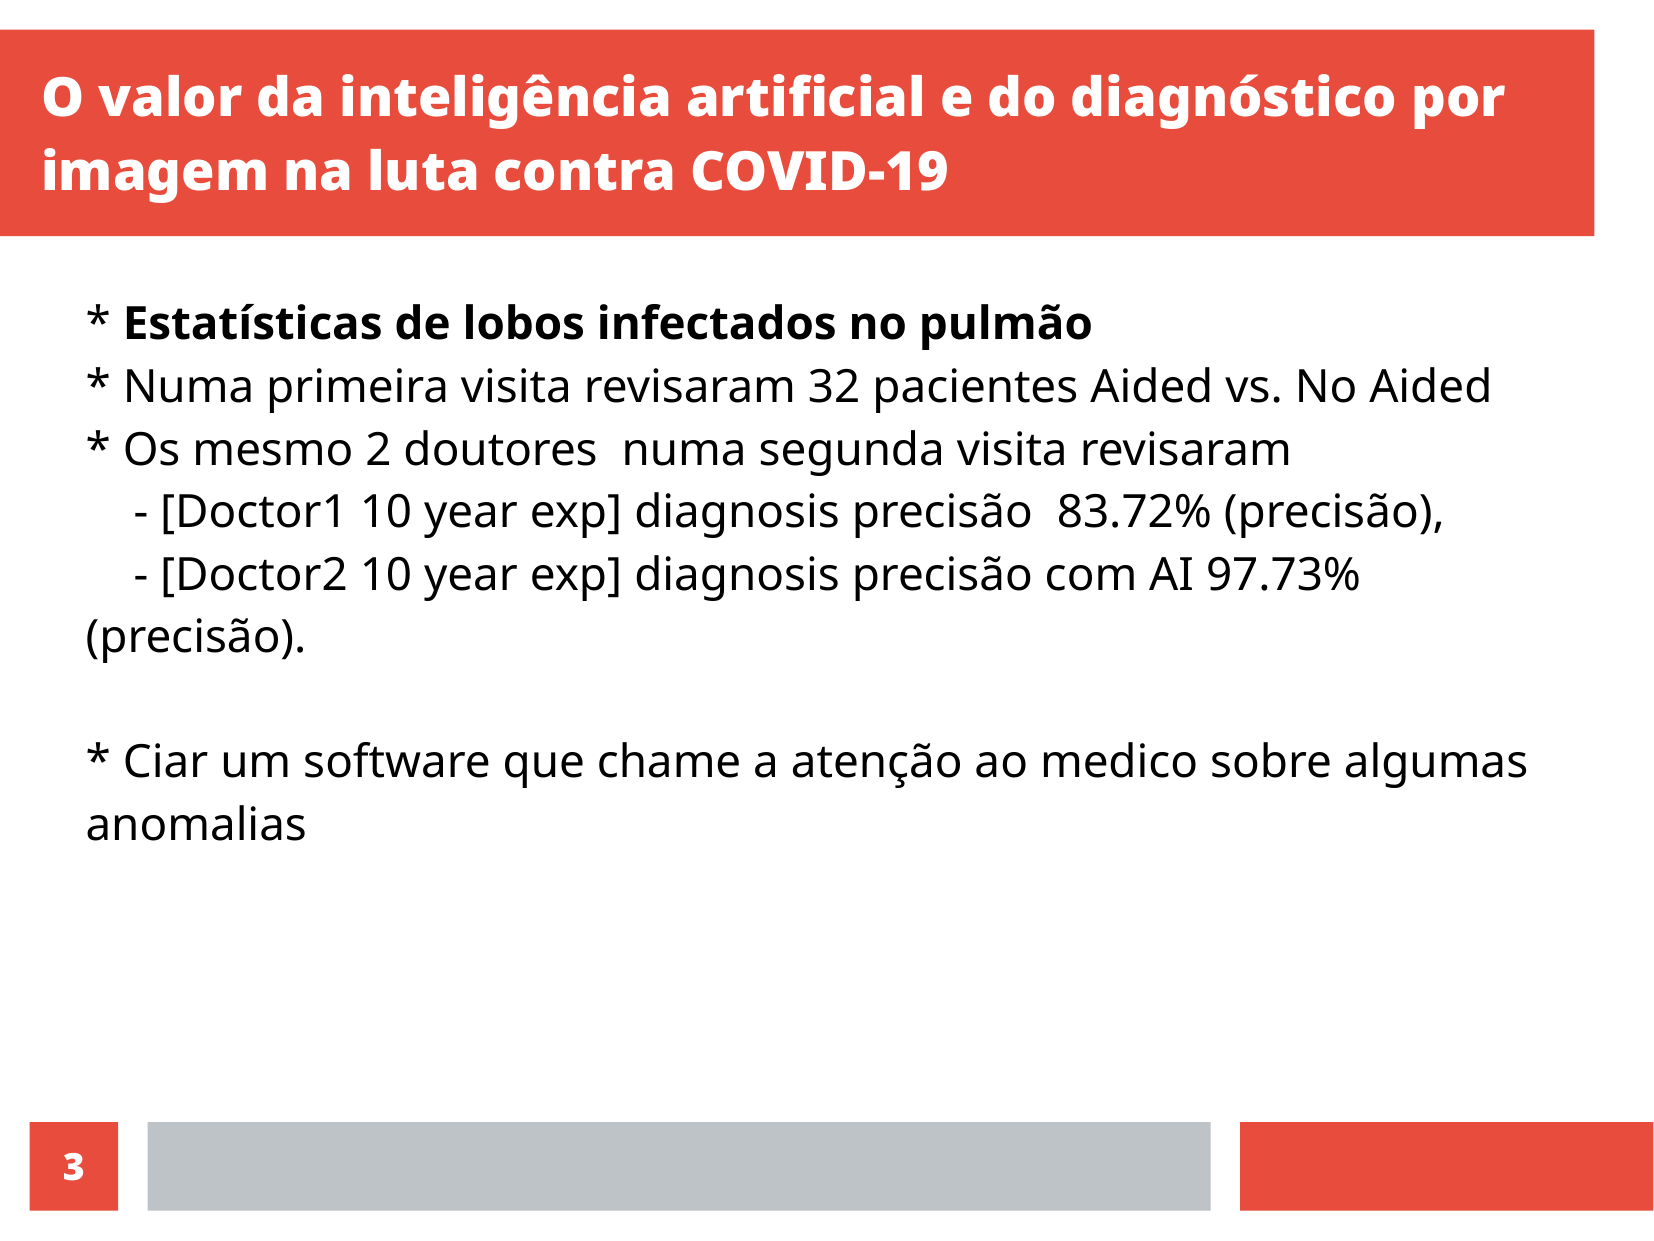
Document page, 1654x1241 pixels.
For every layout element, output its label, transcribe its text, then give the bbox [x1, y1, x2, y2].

title O valor da inteligência artificial e do diagnóstico por imagem na luta contra COVID-19 [41, 59, 1613, 207]
text_box * Estatísticas de lobos infectados no pulmão * Numa primeira visita revisaram 32 pacientes Aided vs. No Aided * Os mesmo 2 doutores numa segunda visita revisaram - [Doctor1 10 year exp] diagnosis precisão 83.72% (precisão), - [Doctor2 10 year exp] diagnosis precisão com AI 97.73% (precisão). * Ciar um software que chame a atenção ao medico sobre algumas anomalias [70, 283, 1583, 1080]
